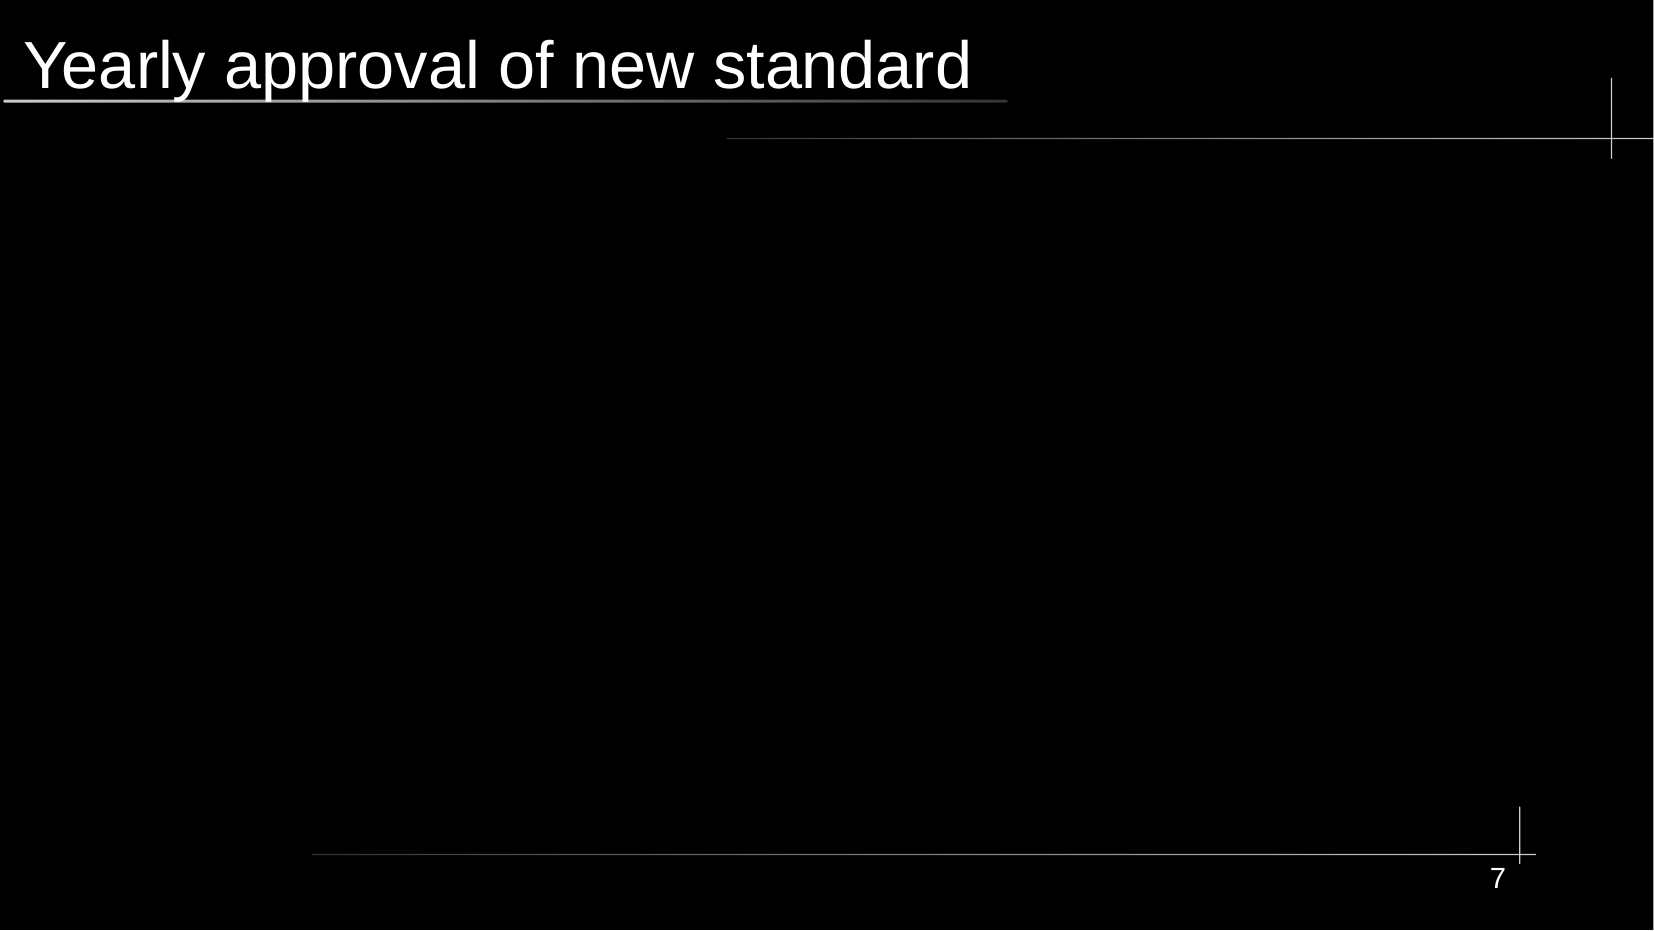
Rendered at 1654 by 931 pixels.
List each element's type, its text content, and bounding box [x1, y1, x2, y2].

title Yearly approval of new standard [23, 11, 1589, 119]
